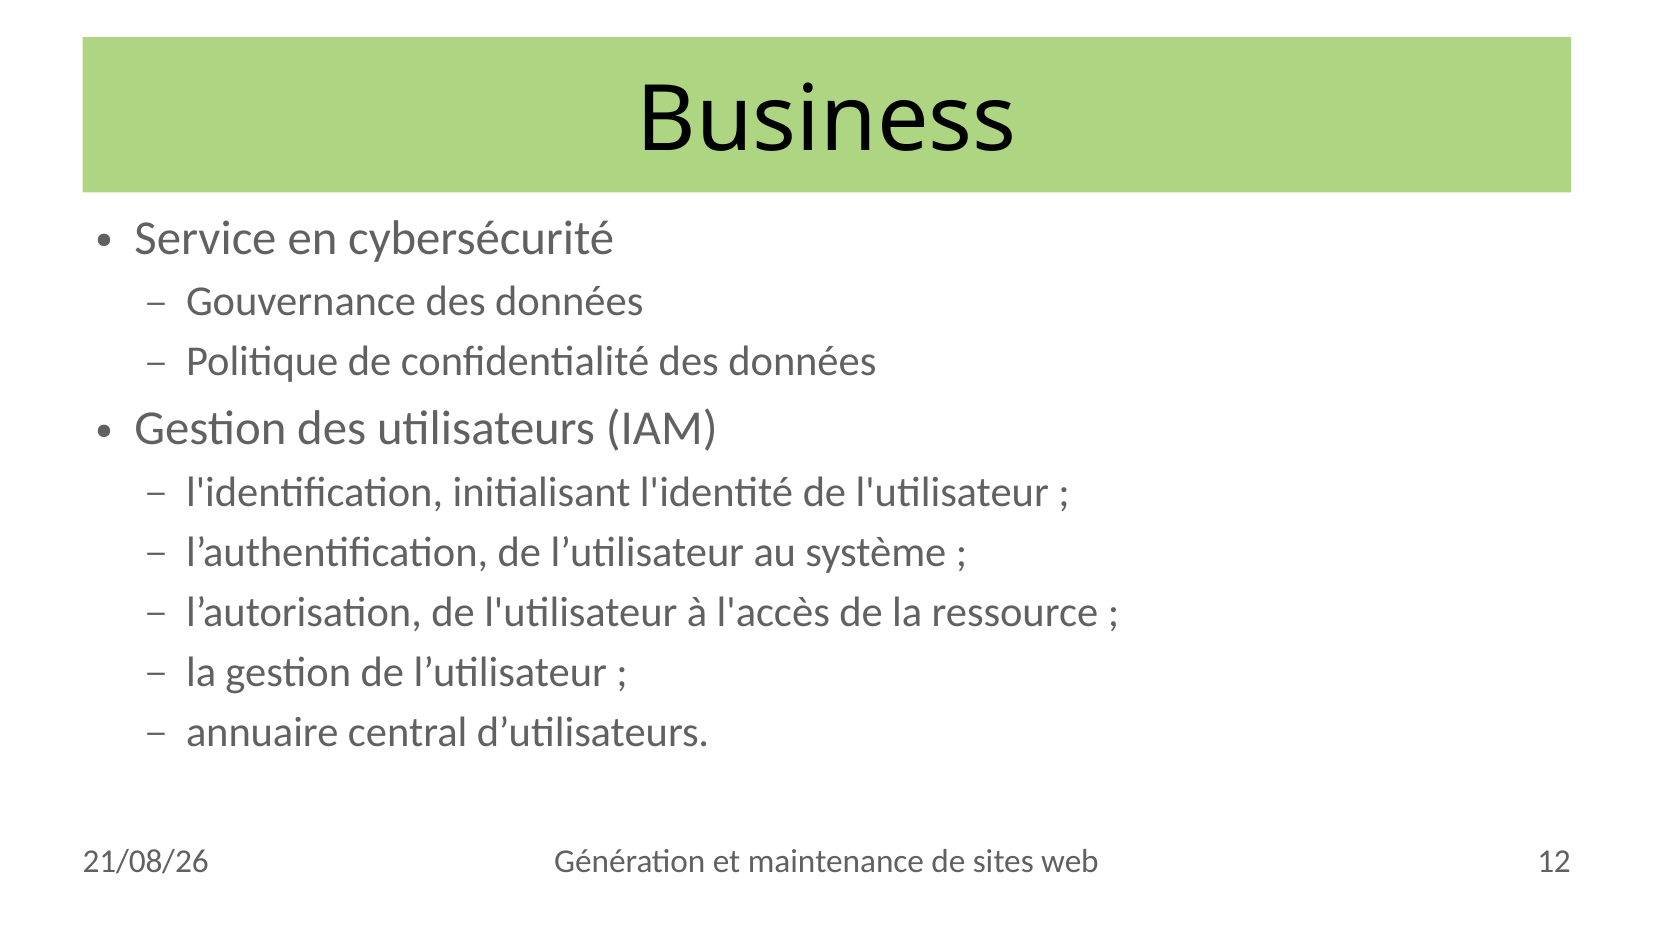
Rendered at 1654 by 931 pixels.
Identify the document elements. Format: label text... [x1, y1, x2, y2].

title Business [82, 37, 1571, 193]
list Service en cybersécurité Gouvernance des données Politique de confidentialité des données Gestion des utilisateurs (IAM) l'identification, initialisant l'identité de l'utilisateur ; l’authentification, de l’utilisateur au système ; l’autorisation, de l'utilisateur à l'accès de la ressource ; la gestion de l’utilisateur ; annuaire central d’utilisateurs. [82, 217, 1571, 758]
